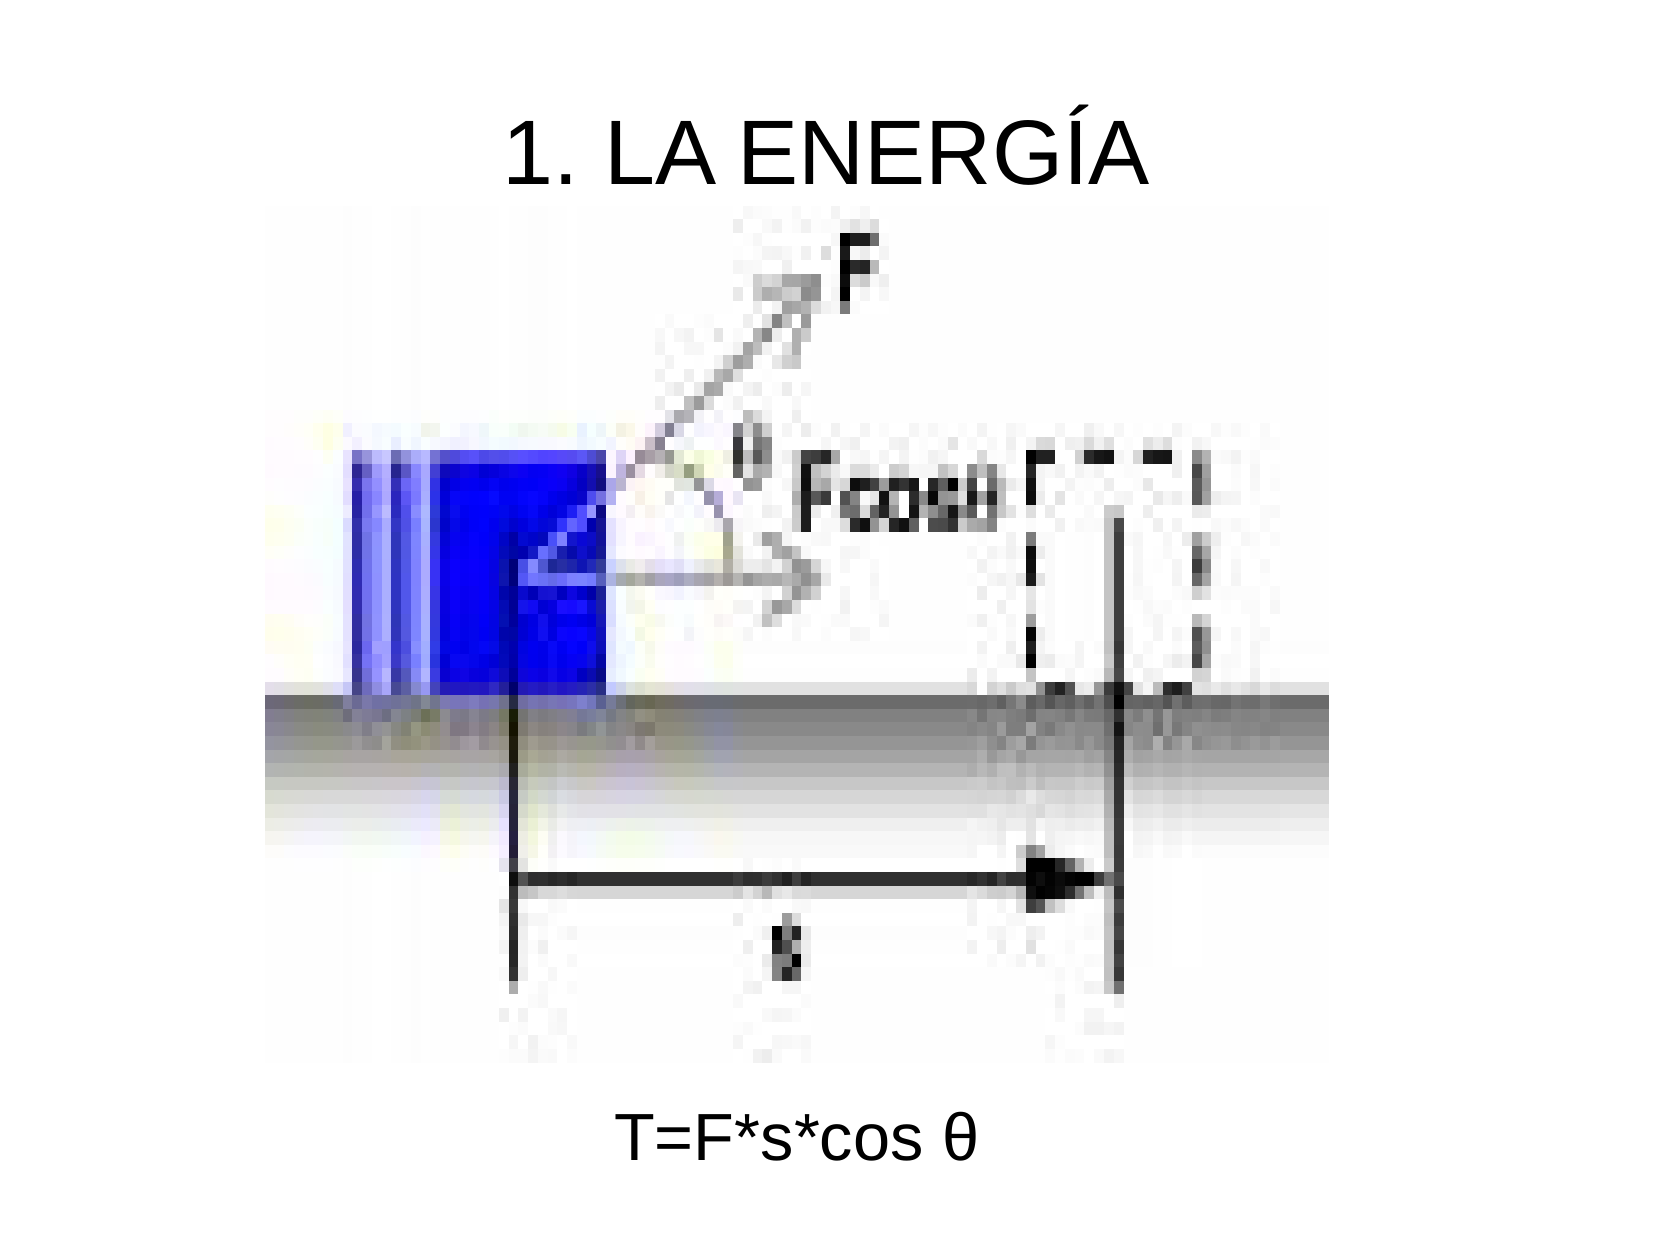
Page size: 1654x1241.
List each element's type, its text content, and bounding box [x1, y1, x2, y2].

text_box T=F*s*cos θ [147, 1092, 1447, 1183]
picture [265, 206, 1329, 1063]
title 1. LA ENERGÍA [82, 49, 1571, 257]
